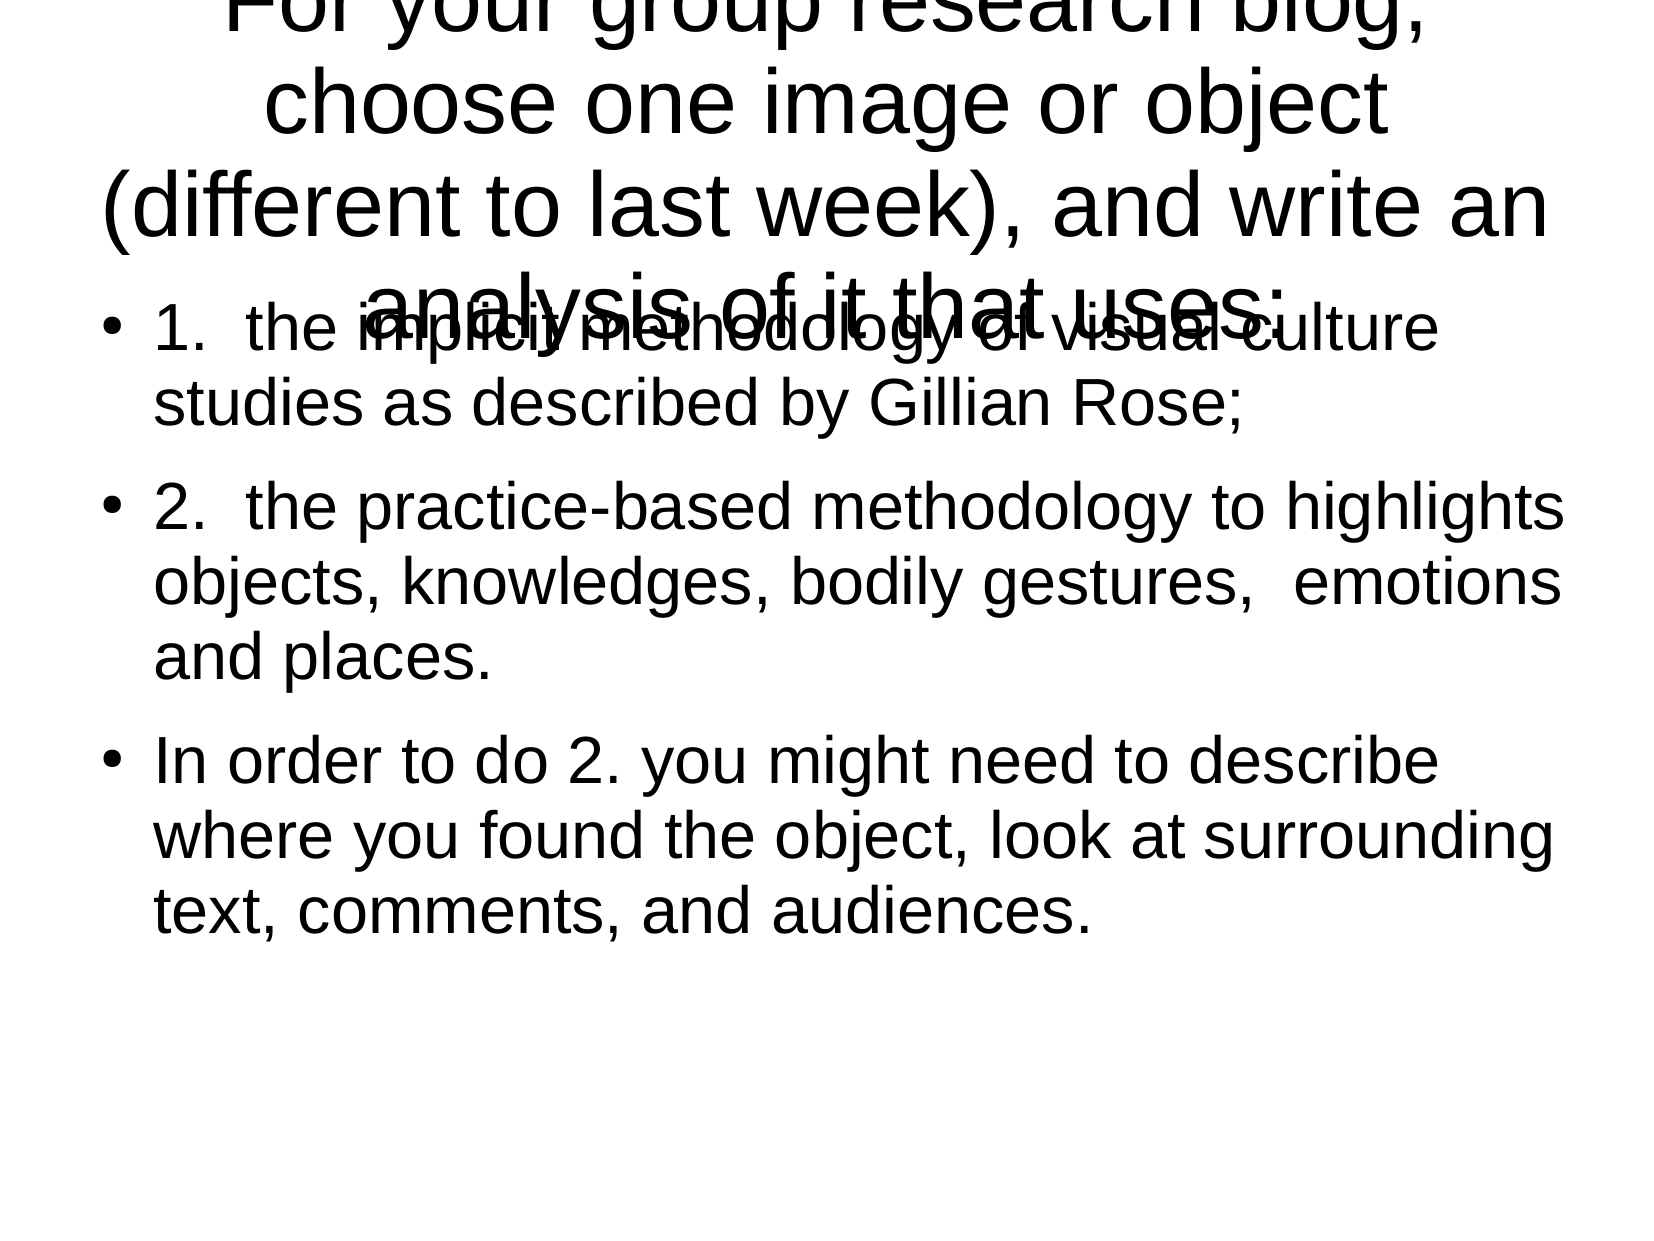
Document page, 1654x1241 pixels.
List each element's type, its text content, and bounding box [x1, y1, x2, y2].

title For your group research blog, choose one image or object (different to last week), and write an analysis of it that uses: [82, 0, 1571, 290]
list 1. the implicit methodology of visual culture studies as described by Gillian Rose; 2. the practice-based methodology to highlights objects, knowledges, bodily gestures, emotions and places. In order to do 2. you might need to describe where you found the object, look at surrounding text, comments, and audiences. [82, 290, 1571, 1010]
